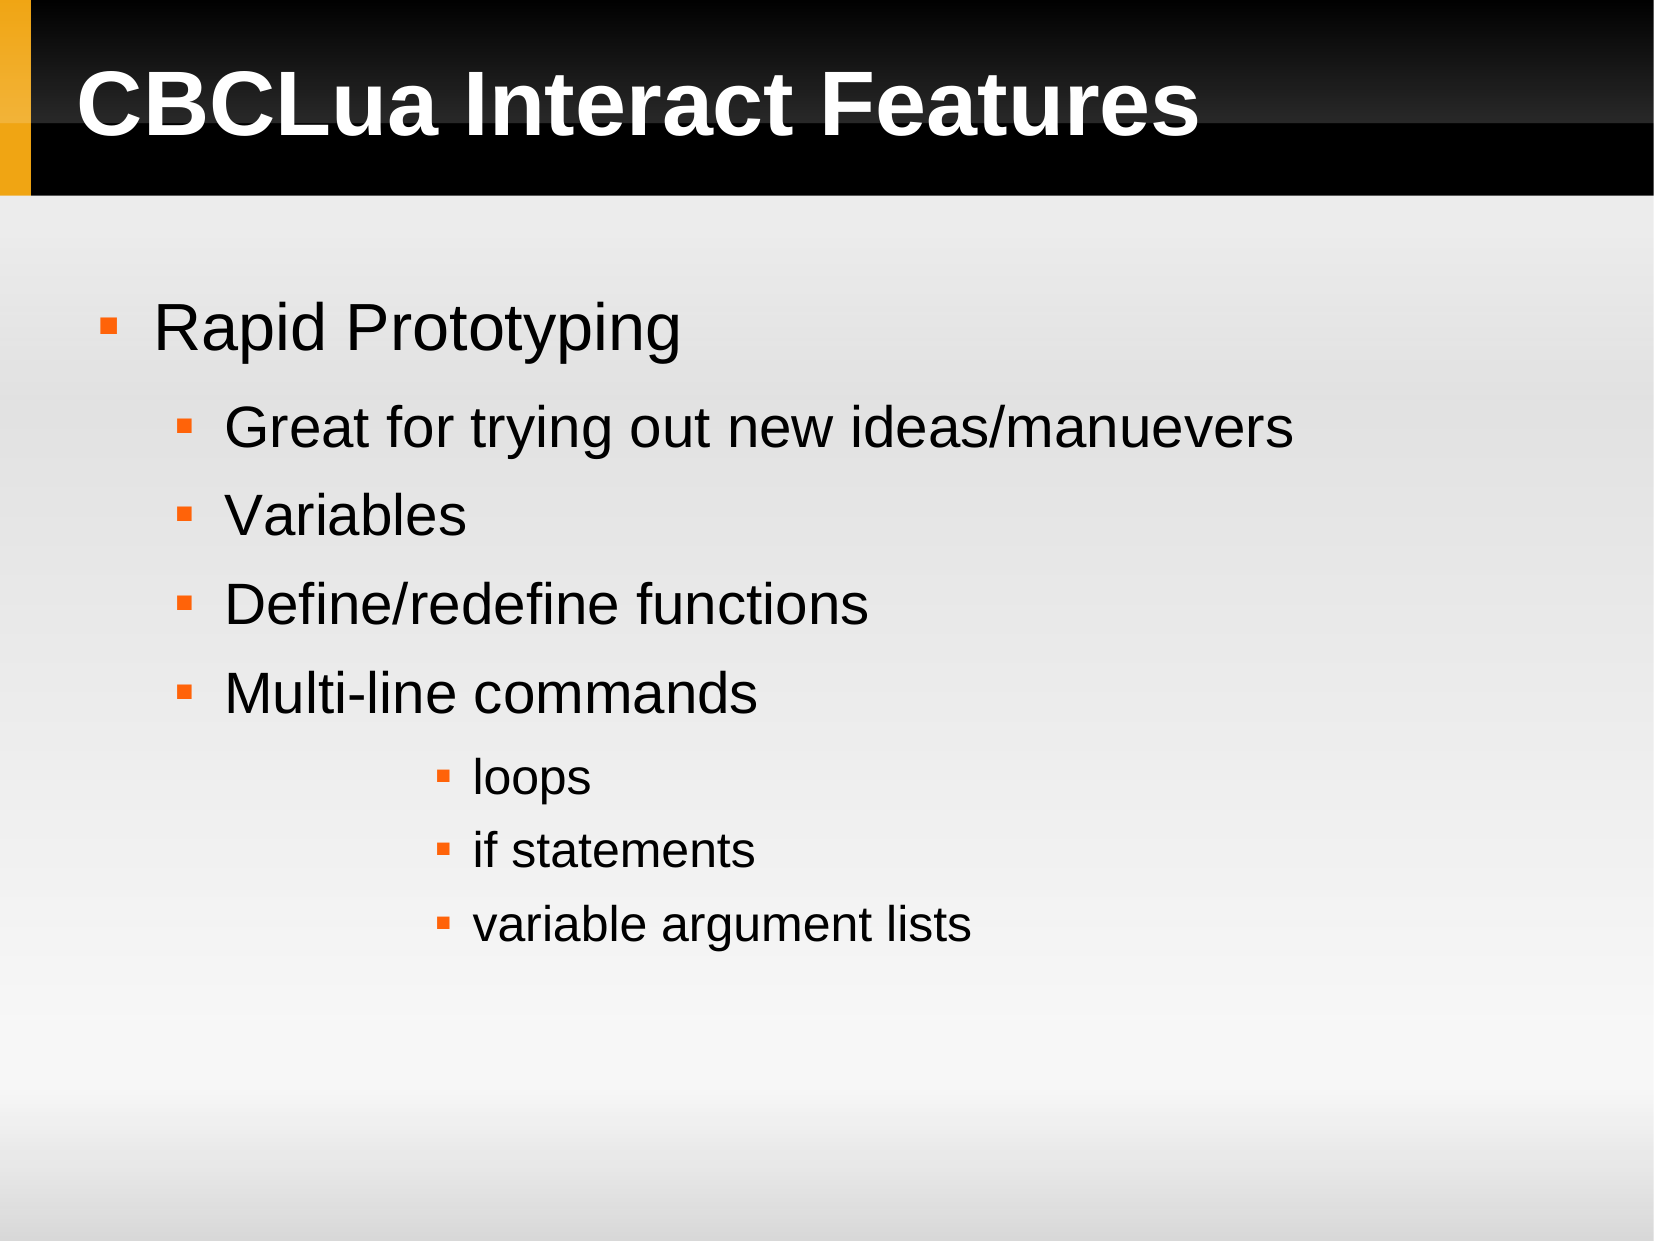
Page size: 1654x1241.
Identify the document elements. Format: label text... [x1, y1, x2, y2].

title CBCLua Interact Features [76, 7, 1565, 200]
list Rapid Prototyping Great for trying out new ideas/manuevers Variables Define/redefine functions Multi-line commands loops if statements variable argument lists [82, 290, 1571, 1094]
picture [0, 0, 1654, 1241]
